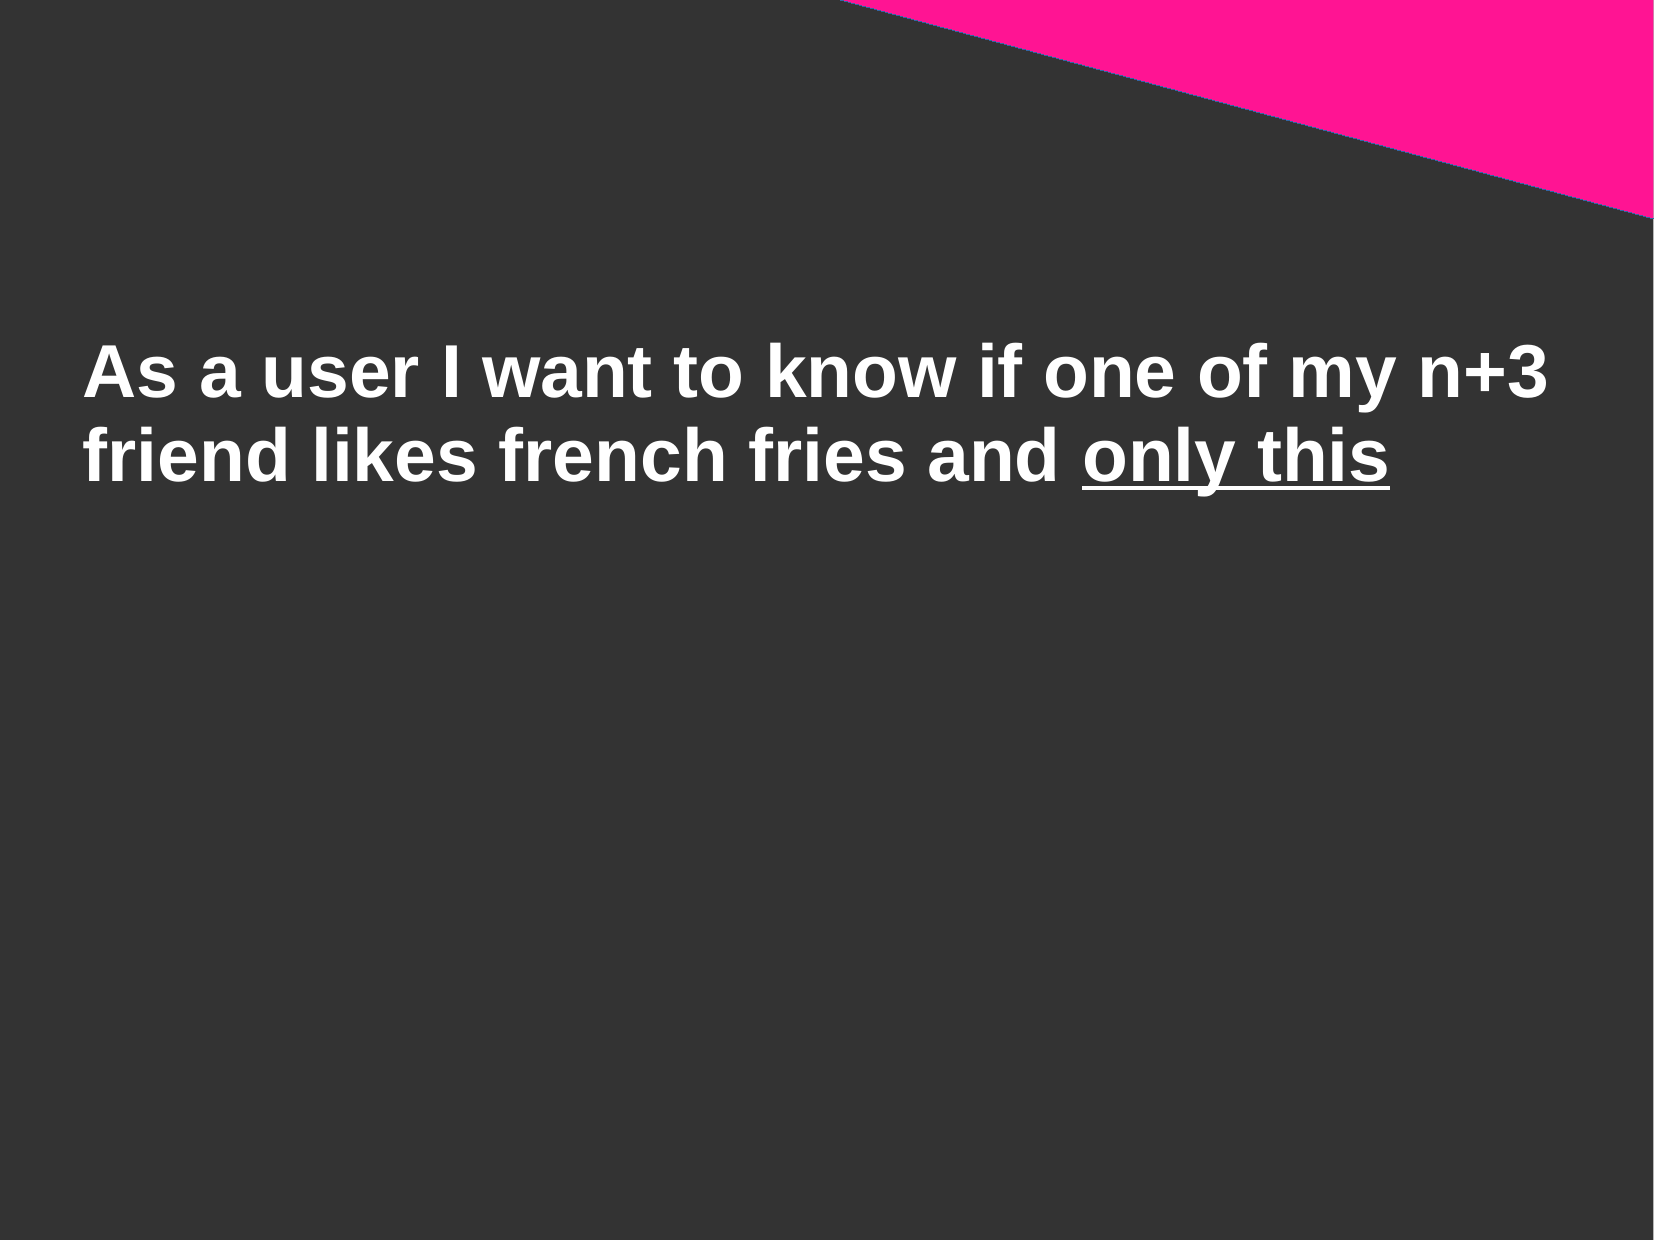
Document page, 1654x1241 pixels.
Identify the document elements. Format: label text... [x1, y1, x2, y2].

title As a user I want to know if one of my n+3 friend likes french fries and only this [82, 330, 1571, 538]
text_box [840, 0, 1654, 219]
